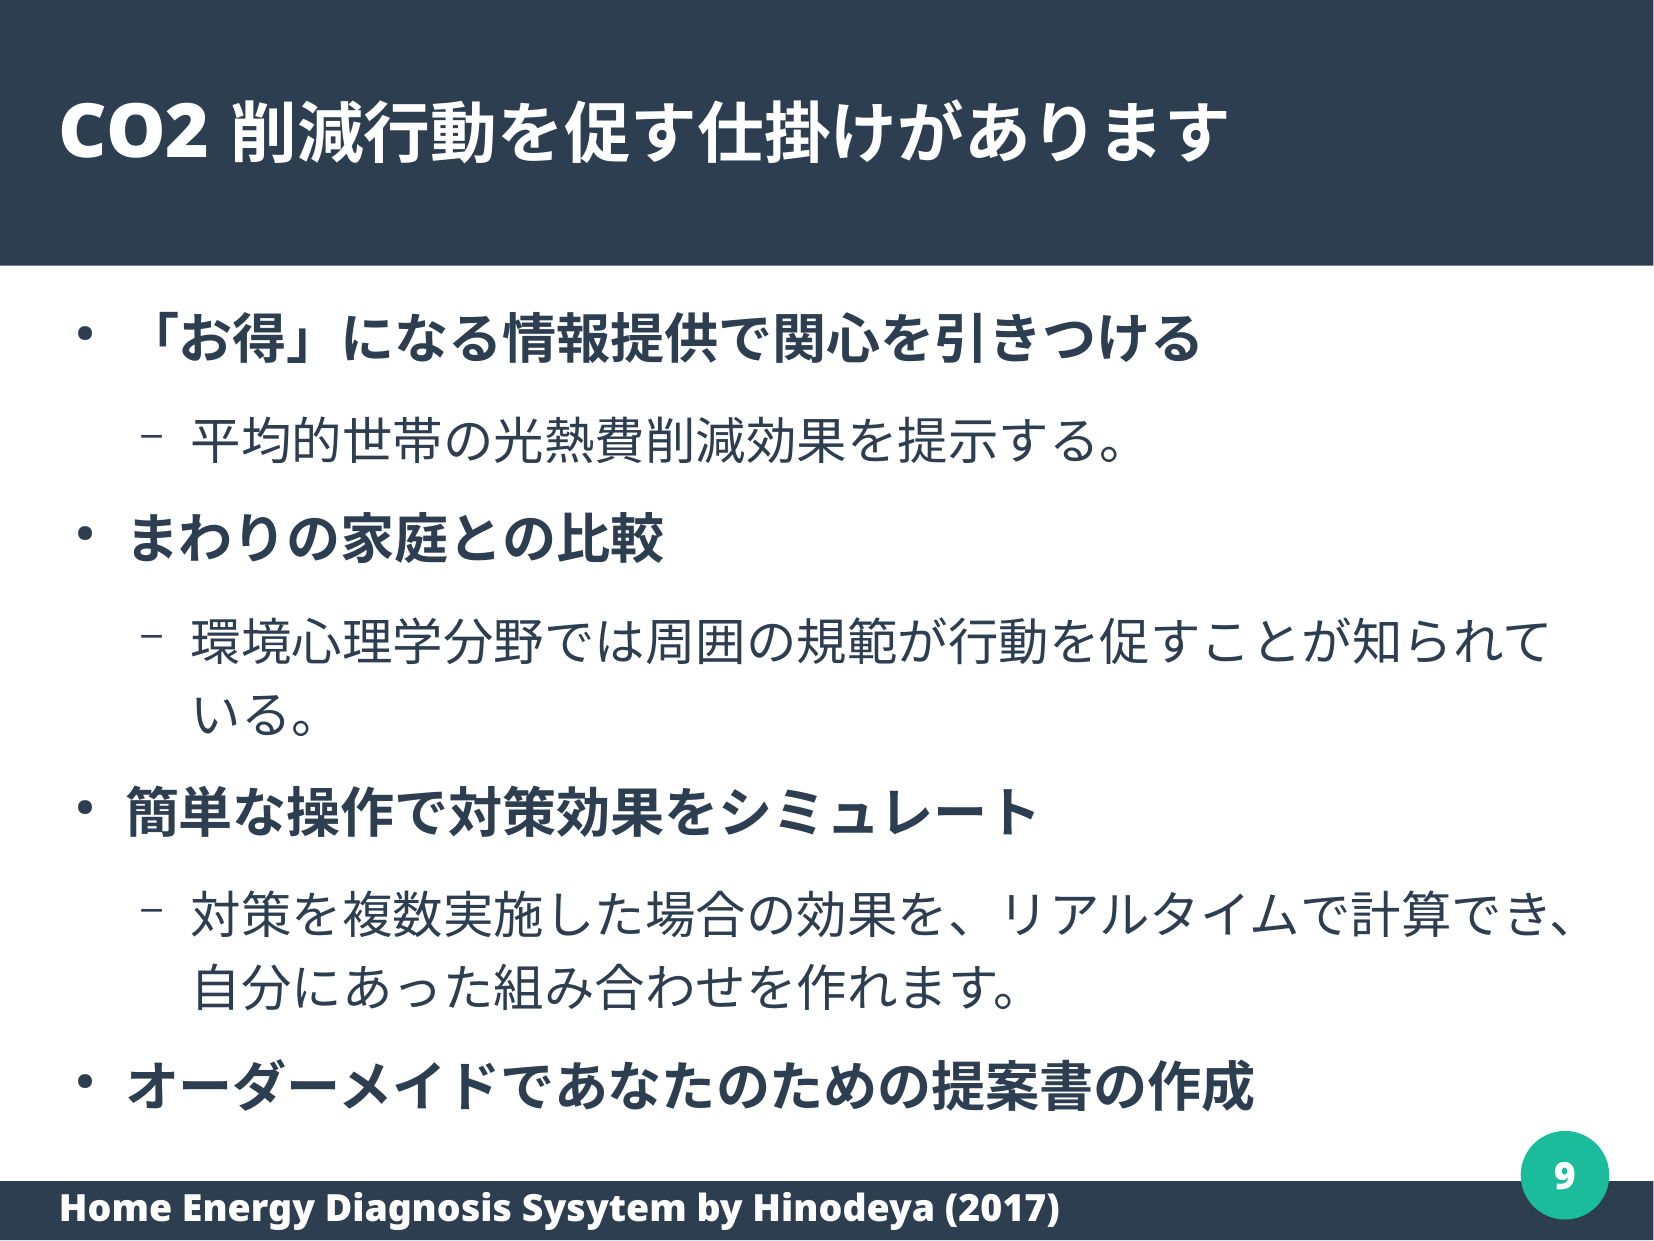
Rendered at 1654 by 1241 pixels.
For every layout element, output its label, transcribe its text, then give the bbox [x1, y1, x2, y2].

title CO2削減行動を促す仕掛けがあります [59, 49, 1595, 207]
list 「お得」になる情報提供で関心を引きつける 平均的世帯の光熱費削減効果を提示する。 まわりの家庭との比較 環境心理学分野では周囲の規範が行動を促すことが知られている。 簡単な操作で対策効果をシミュレート 対策を複数実施した場合の効果を、リアルタイムで計算でき、自分にあった組み合わせを作れます。 オーダーメイドであなたのための提案書の作成 [59, 295, 1595, 1123]
